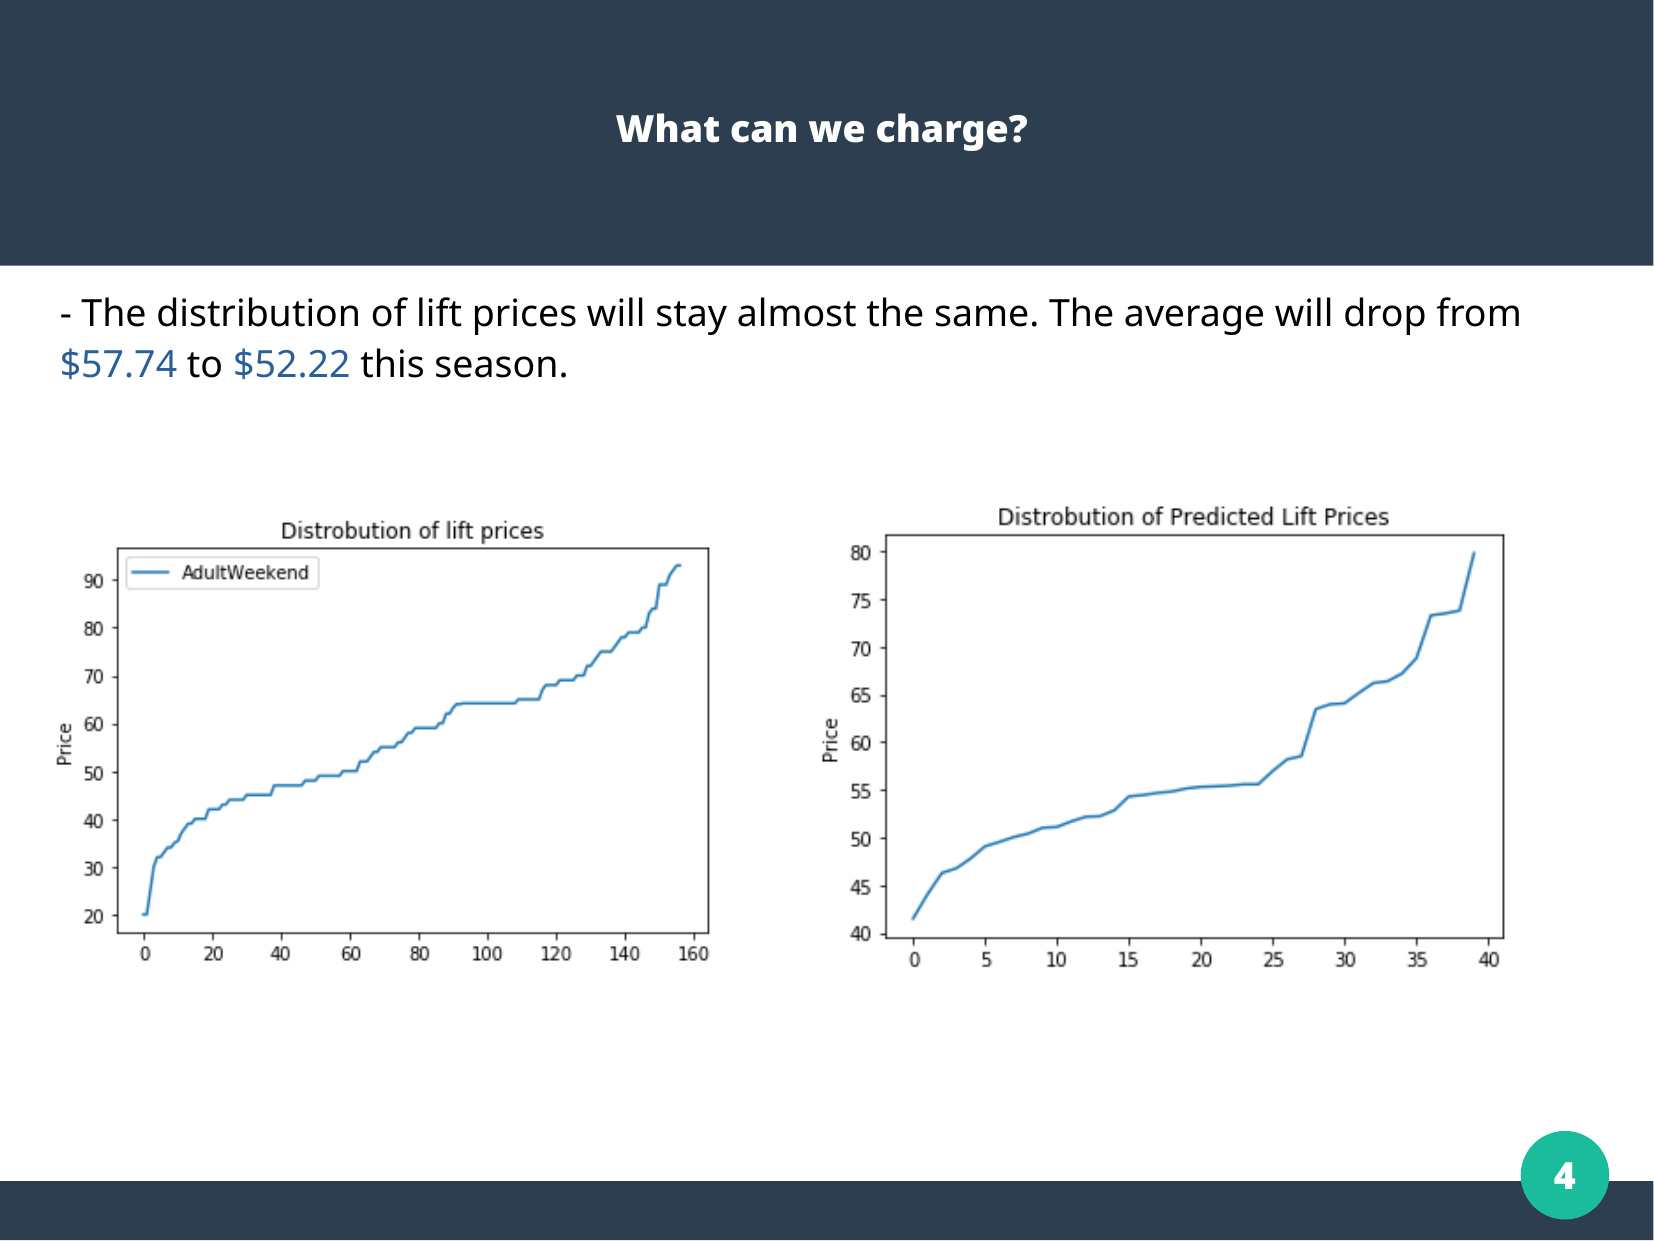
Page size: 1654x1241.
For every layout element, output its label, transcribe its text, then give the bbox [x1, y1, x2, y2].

text_box - The distribution of lift prices will stay almost the same. The average will drop from $57.74 to $52.22 this season. [45, 279, 1591, 556]
picture [45, 509, 722, 976]
title What can we charge? [59, 49, 1595, 207]
picture [810, 494, 1514, 982]
